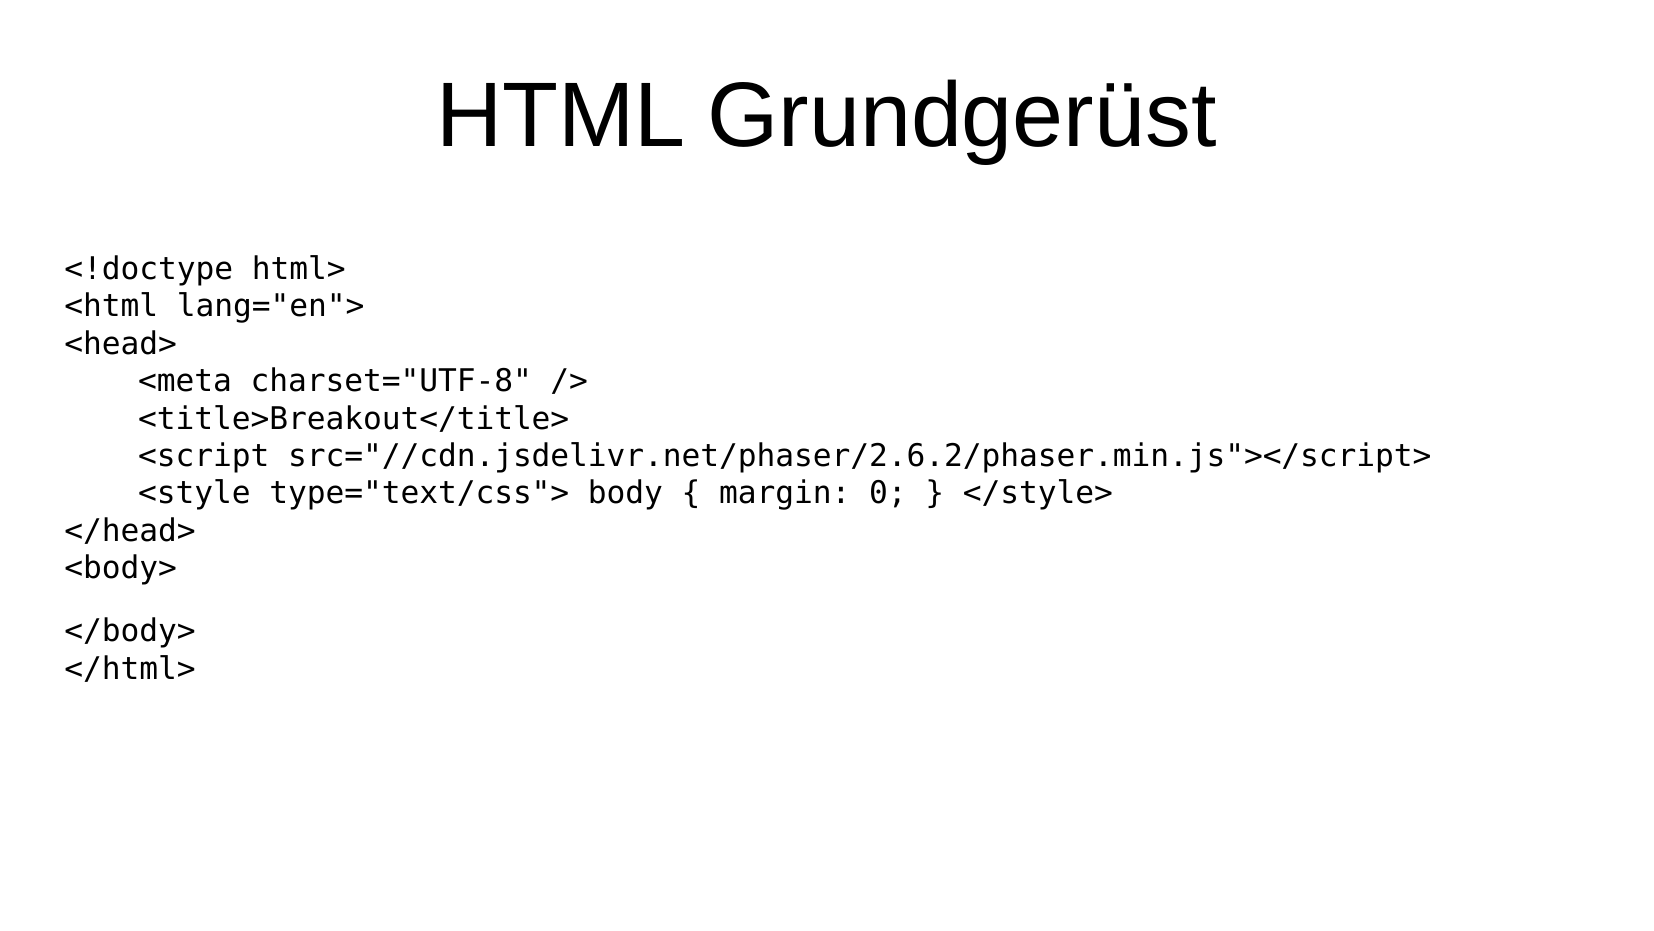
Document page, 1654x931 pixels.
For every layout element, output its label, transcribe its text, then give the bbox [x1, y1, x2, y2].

text_box <!doctype html> <html lang="en"> <head> <meta charset="UTF-8" /> <title>Breakout</title> <script src="//cdn.jsdelivr.net/phaser/2.6.2/phaser.min.js"></script> <style type="text/css"> body { margin: 0; } </style> </head> <body> </body> </html> [49, 243, 1608, 694]
title HTML Grundgerüst [82, 37, 1571, 193]
